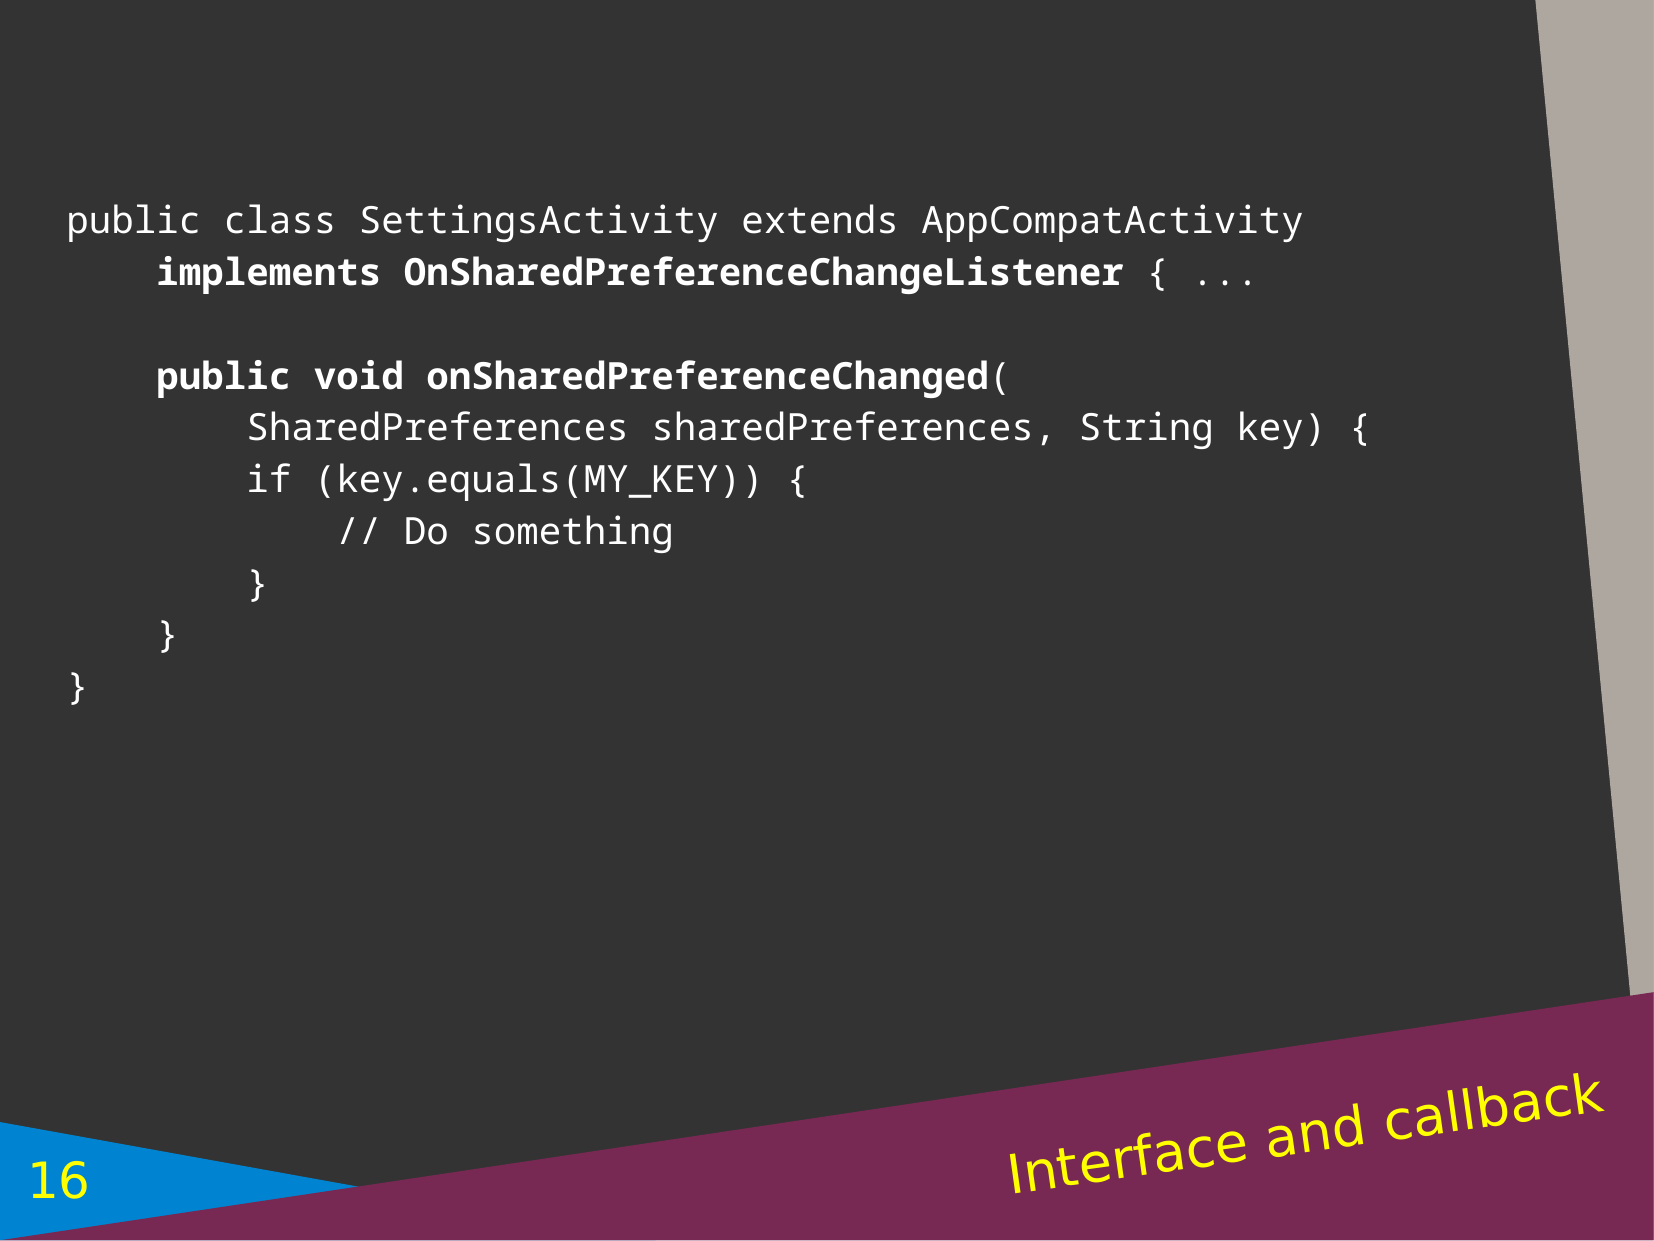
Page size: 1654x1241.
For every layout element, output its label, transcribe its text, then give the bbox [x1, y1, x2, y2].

text_box public class SettingsActivity extends AppCompatActivity implements OnSharedPreferenceChangeListener { ... public void onSharedPreferenceChanged( SharedPreferences sharedPreferences, String key) { if (key.equals(MY_KEY)) { // Do something } } } [51, 174, 1468, 736]
title Interface and callback [956, 995, 1654, 1241]
